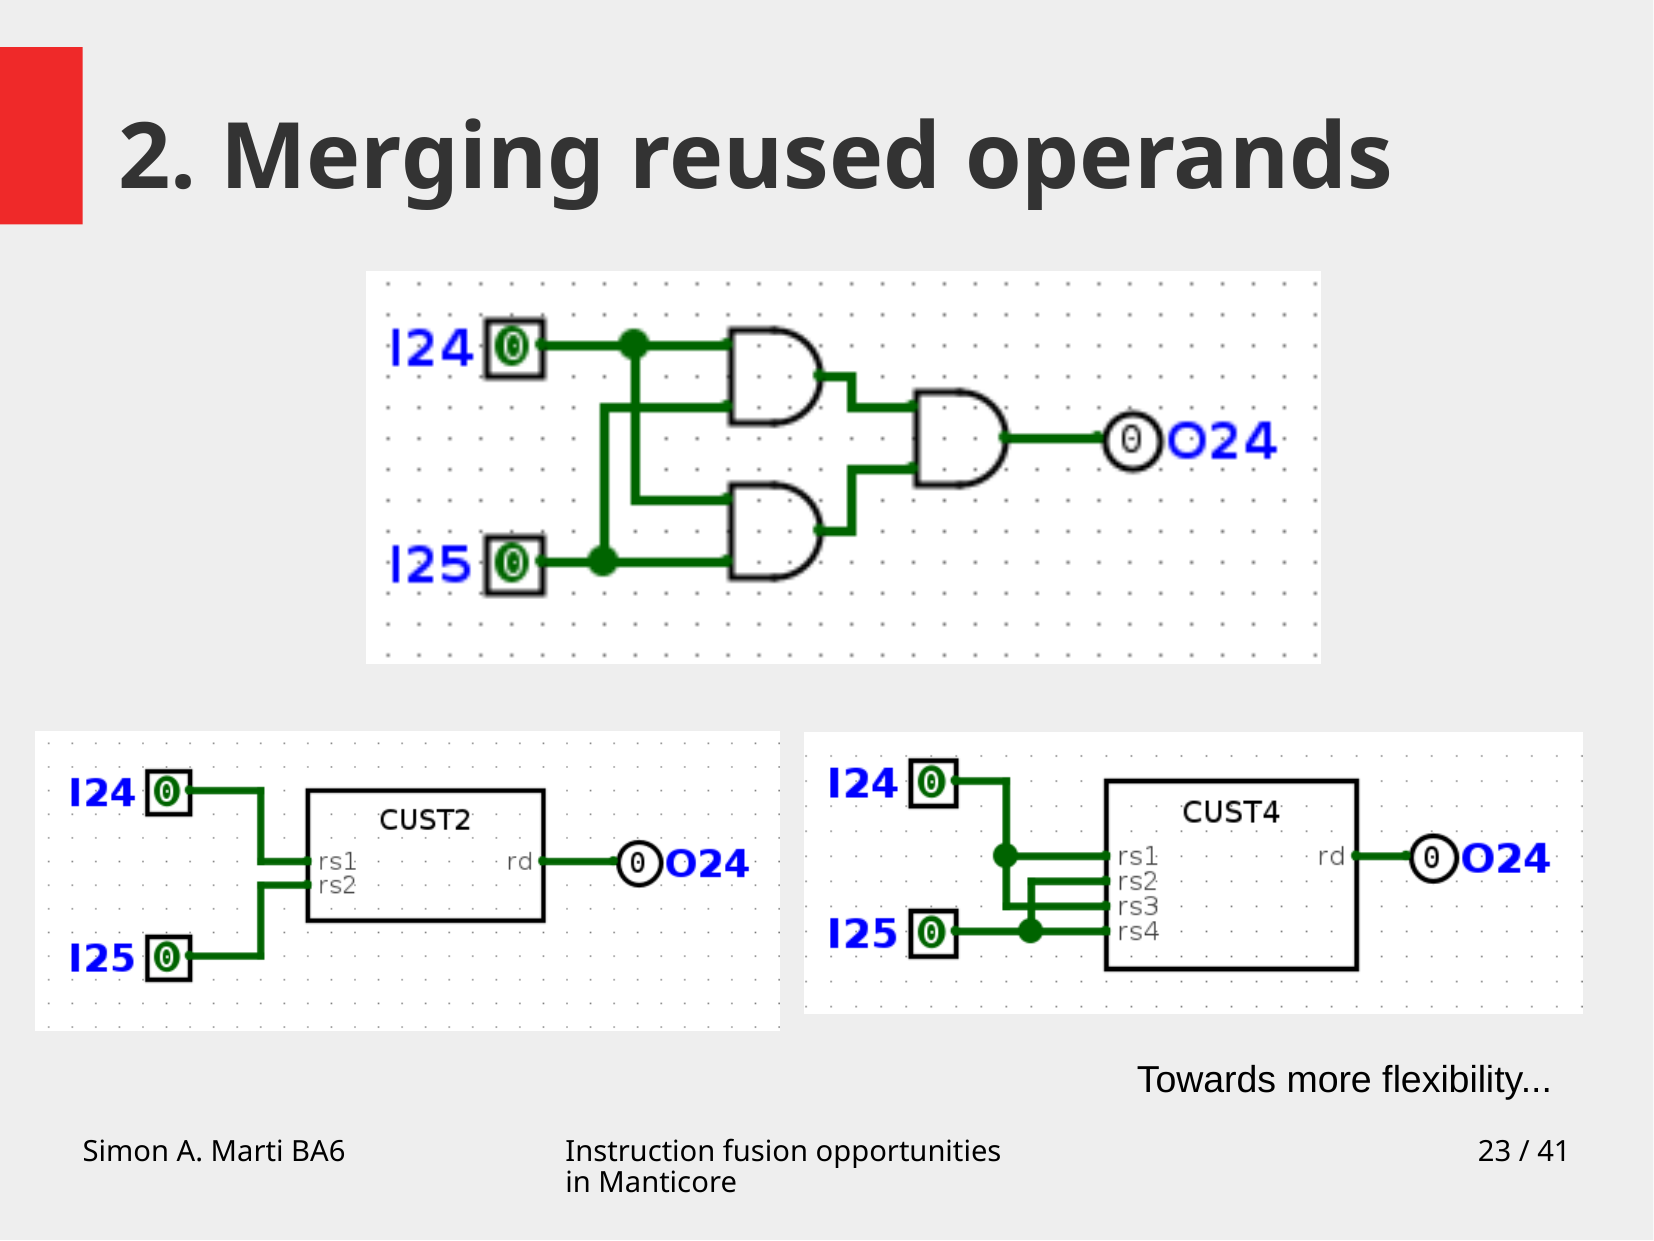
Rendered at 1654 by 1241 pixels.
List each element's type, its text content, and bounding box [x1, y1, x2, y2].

picture [366, 271, 1321, 664]
picture [804, 732, 1583, 1014]
picture [35, 731, 780, 1031]
text_box Towards more flexibility... [1122, 1051, 1571, 1123]
title 2. Merging reused operands [118, 49, 1571, 257]
